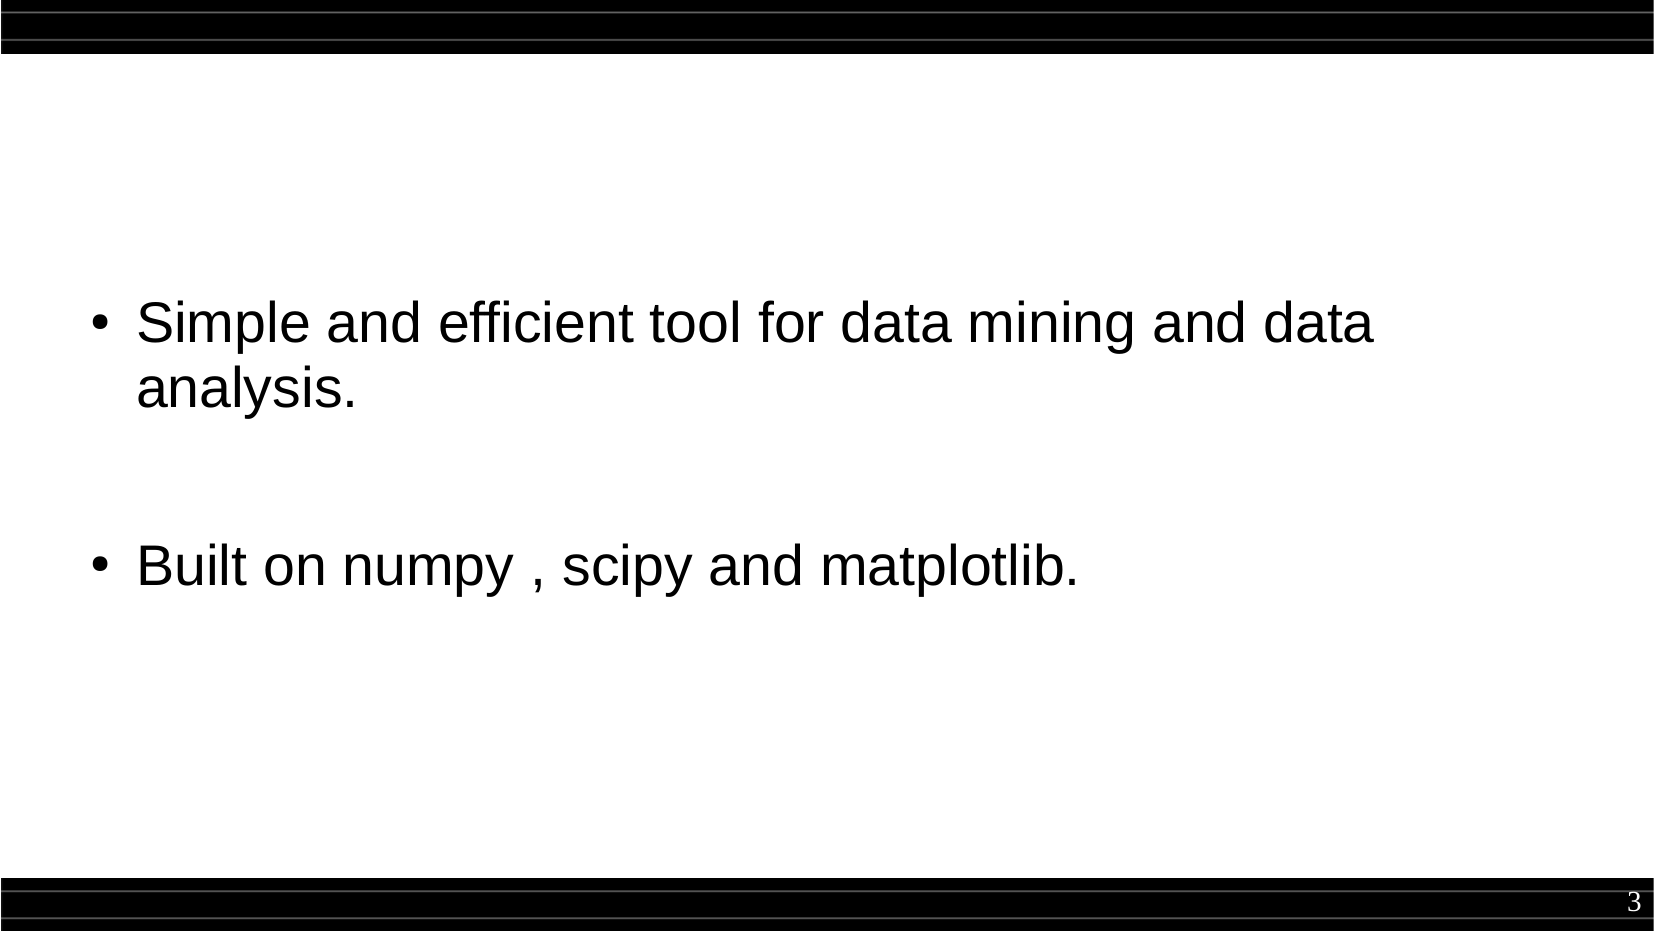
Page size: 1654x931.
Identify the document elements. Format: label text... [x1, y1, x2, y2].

picture [1, 0, 1654, 54]
list Simple and efficient tool for data mining and data analysis. Built on numpy , scipy and matplotlib. [75, 291, 1564, 601]
picture [1, 878, 1654, 931]
